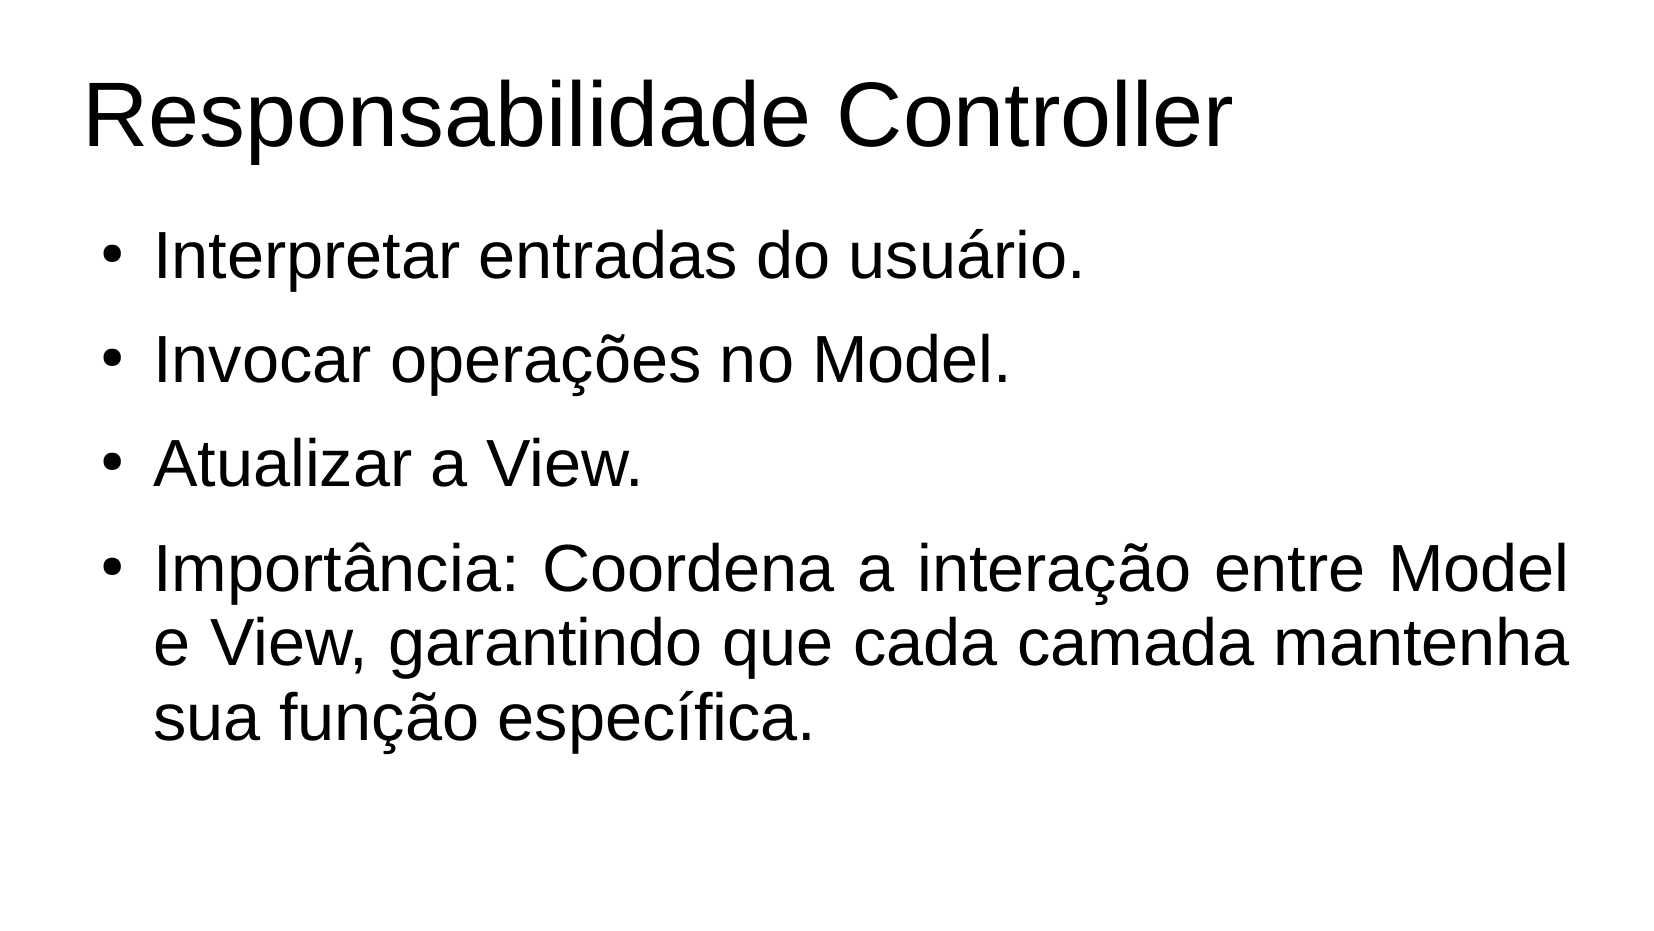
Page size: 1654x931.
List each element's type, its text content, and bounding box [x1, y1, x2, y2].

list Interpretar entradas do usuário. Invocar operações no Model. Atualizar a View. Importância: Coordena a interação entre Model e View, garantindo que cada camada mantenha sua função específica. [82, 217, 1571, 758]
title Responsabilidade Controller [82, 37, 1571, 193]
